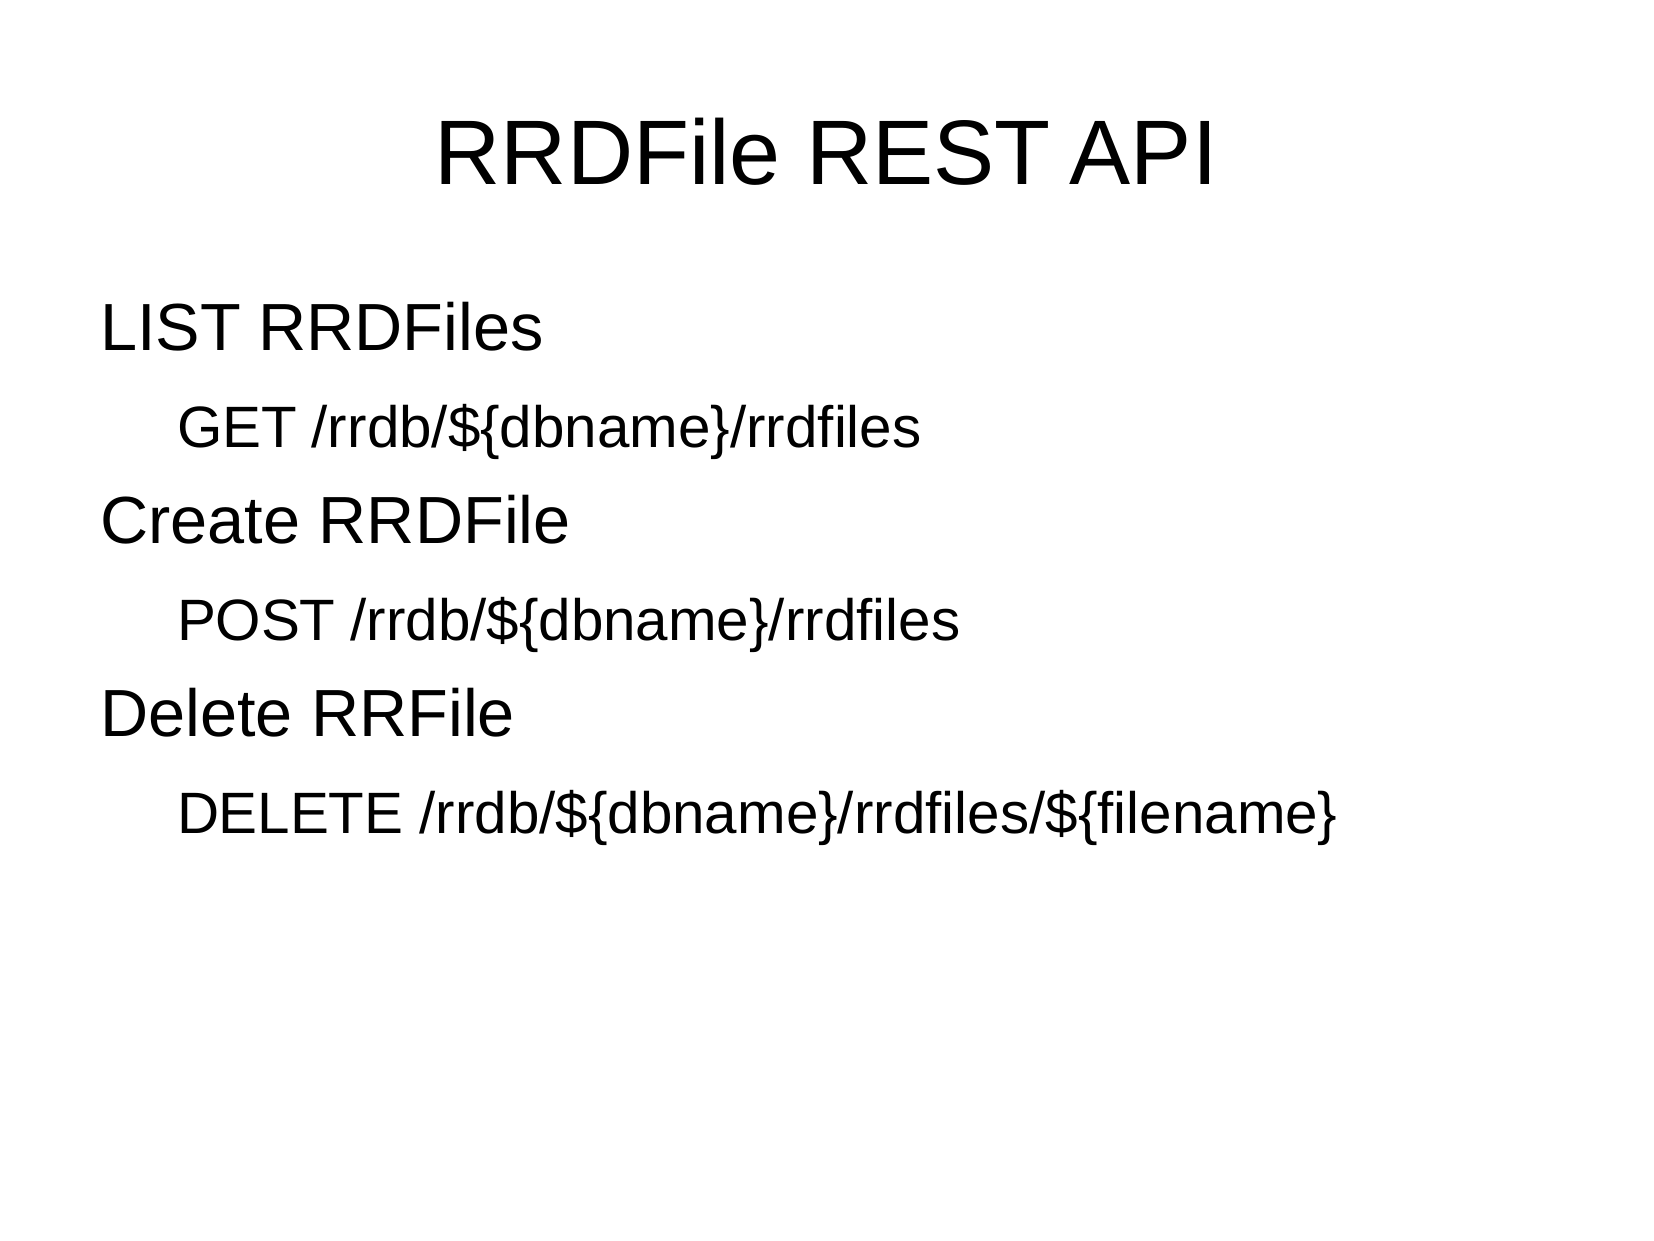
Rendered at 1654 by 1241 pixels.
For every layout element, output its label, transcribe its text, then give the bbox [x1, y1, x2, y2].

title RRDFile REST API [82, 56, 1571, 250]
list LIST RRDFiles GET /rrdb/${dbname}/rrdfiles Create RRDFile POST /rrdb/${dbname}/rrdfiles Delete RRFile DELETE /rrdb/${dbname}/rrdfiles/${filename} [82, 290, 1571, 1094]
